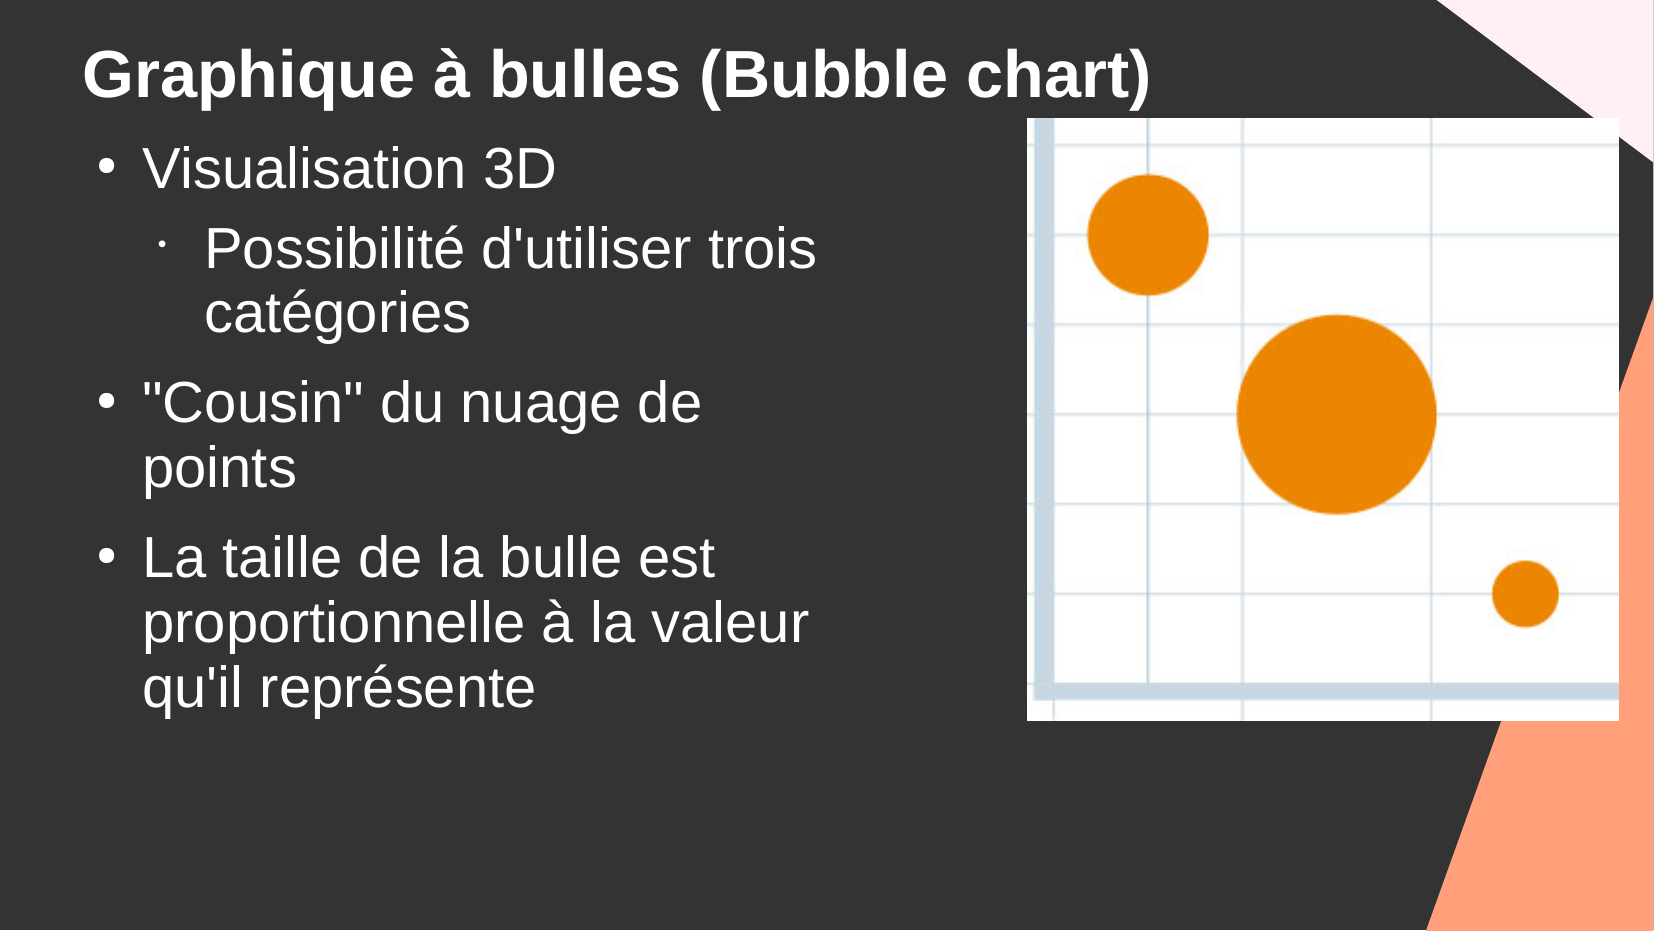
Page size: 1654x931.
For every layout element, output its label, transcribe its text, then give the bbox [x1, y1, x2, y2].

title Graphique à bulles (Bubble chart) [82, 37, 1571, 115]
text_box [1425, 295, 1654, 931]
list Visualisation 3D Possibilité d'utiliser trois catégories "Cousin" du nuage de points La taille de la bulle est proportionnelle à la valeur qu'il représente [80, 135, 863, 721]
picture [1027, 118, 1619, 721]
text_box [1436, 0, 1654, 163]
